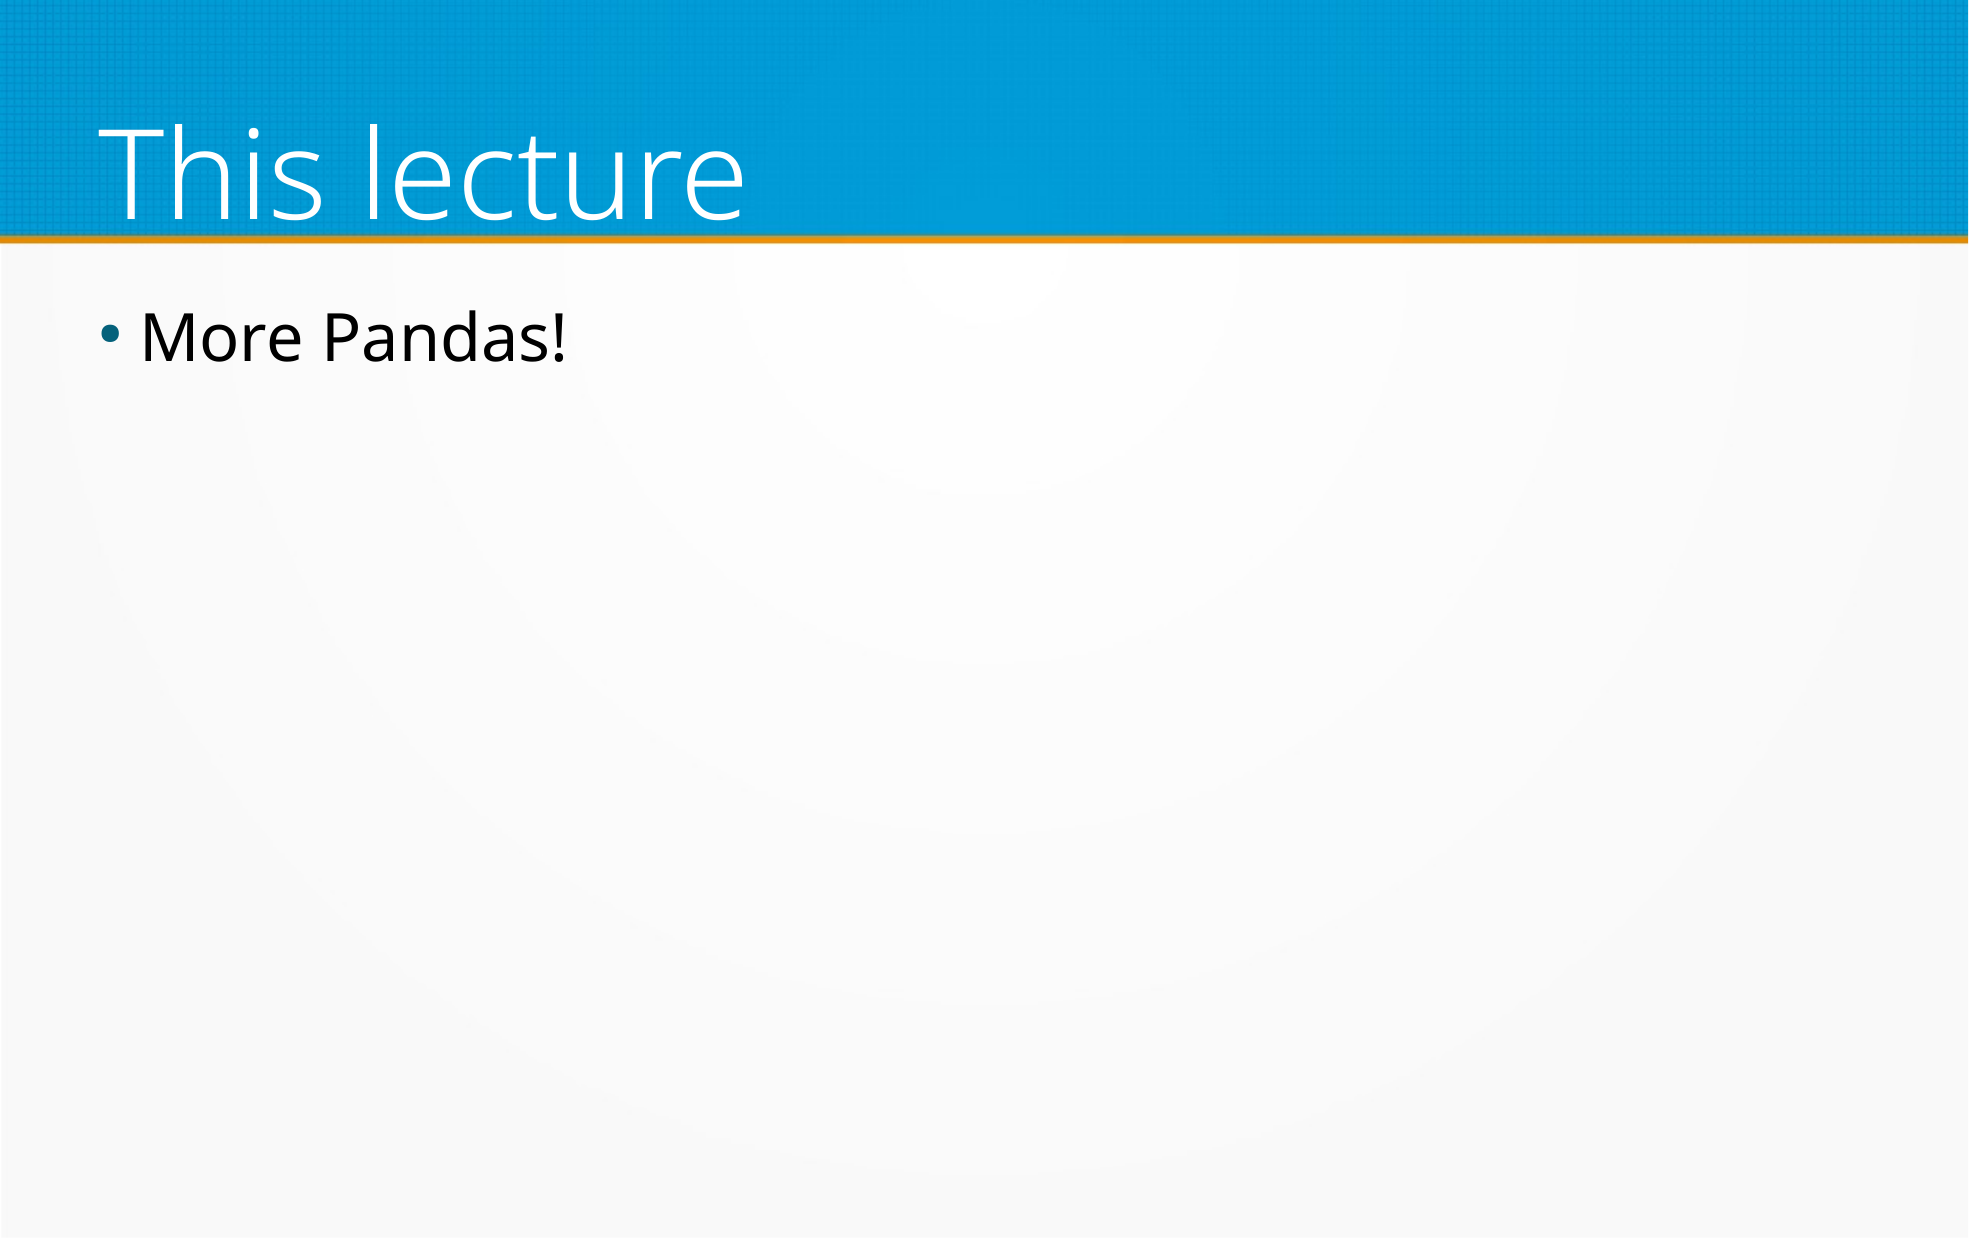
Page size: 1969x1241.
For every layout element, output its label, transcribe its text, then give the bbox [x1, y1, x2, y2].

title This lecture [98, 49, 1870, 257]
list More Pandas! [98, 290, 1870, 1156]
picture [0, 233, 1969, 1241]
